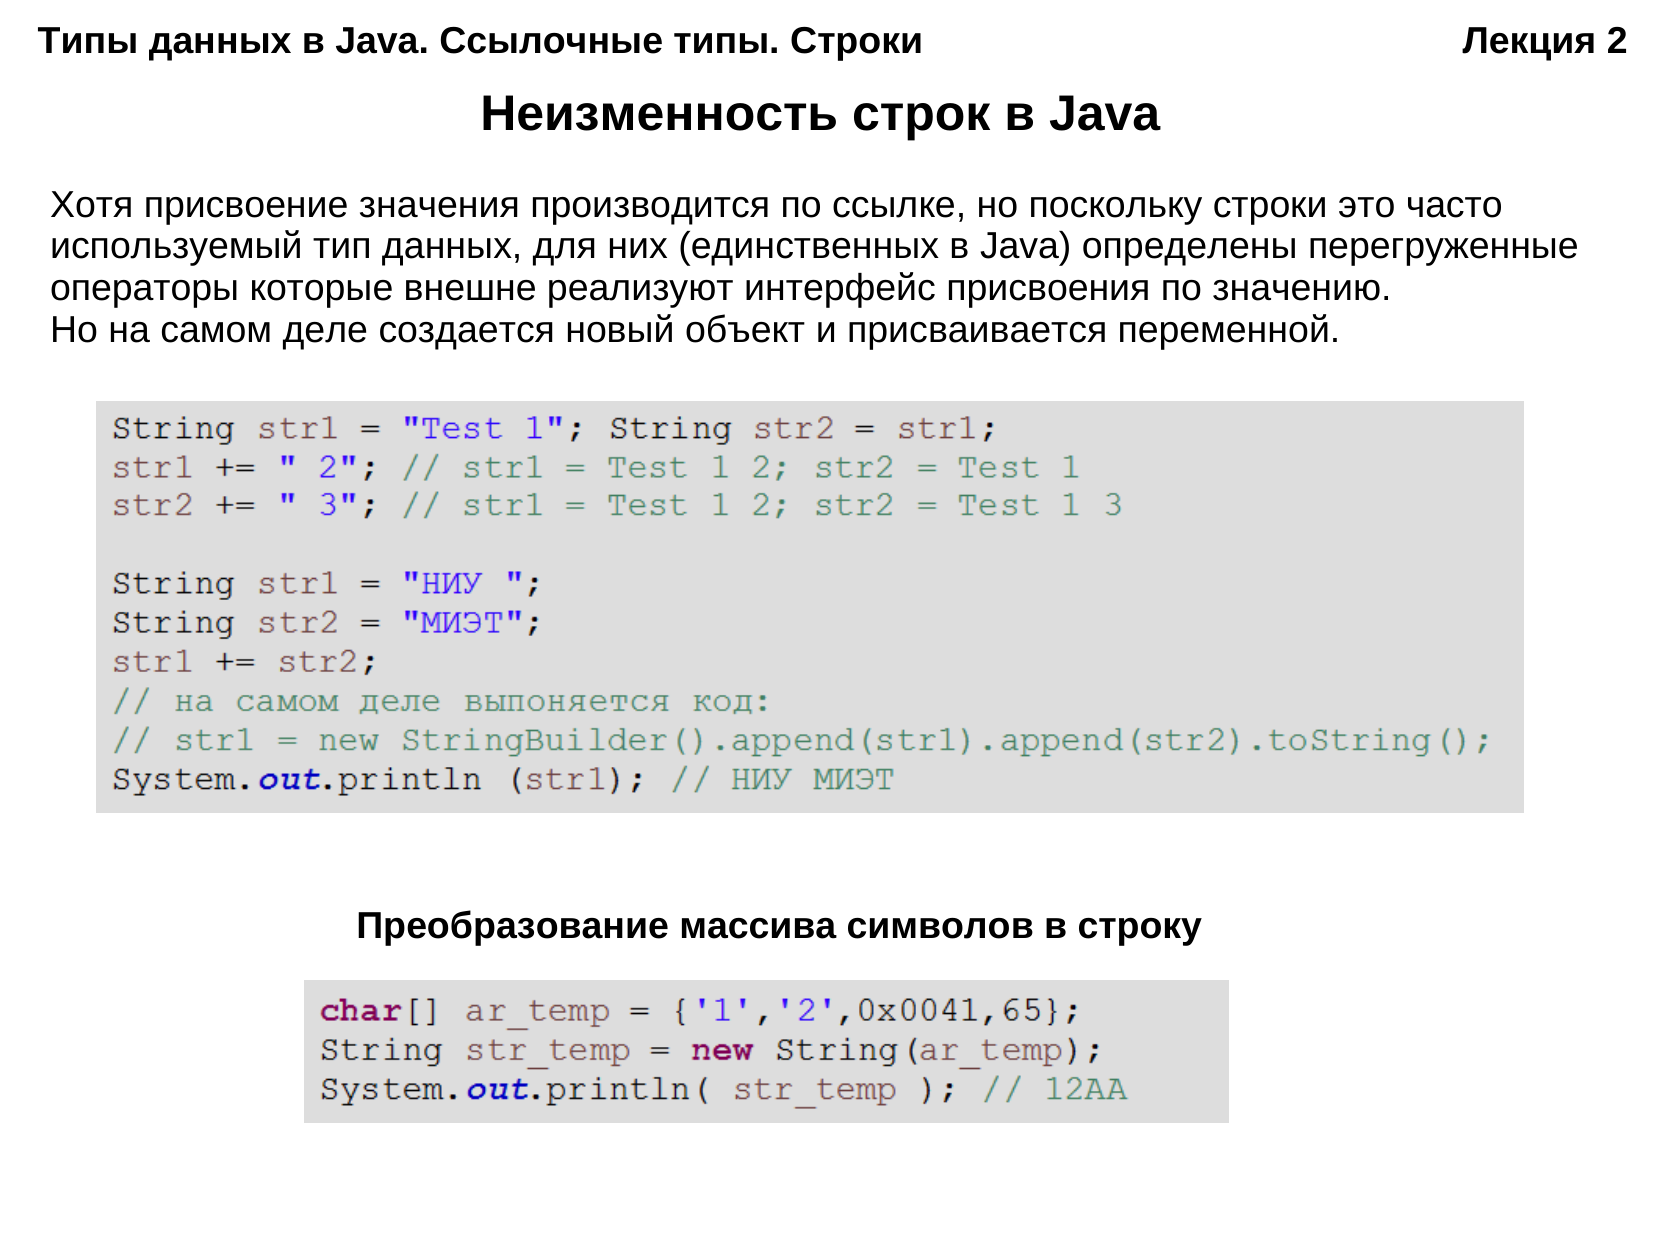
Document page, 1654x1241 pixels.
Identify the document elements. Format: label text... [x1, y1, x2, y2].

text_box Типы данных в Java. Ссылочные типы. Строки Лекция 2 [35, 24, 1630, 96]
text_box Преобразование массива символов в строку [341, 897, 1217, 955]
text_box Неизменность строк в Java Хотя присвоение значения производится по ссылке, но поскольку строки это часто используемый тип данных, для них (единственных в Java) определены перегруженные операторы которые внешне реализуют интерфейс присвоения по значению. Но на самом деле создается новый объект и присваивается переменной. [35, 78, 1604, 359]
picture [96, 401, 1524, 813]
picture [304, 980, 1229, 1123]
